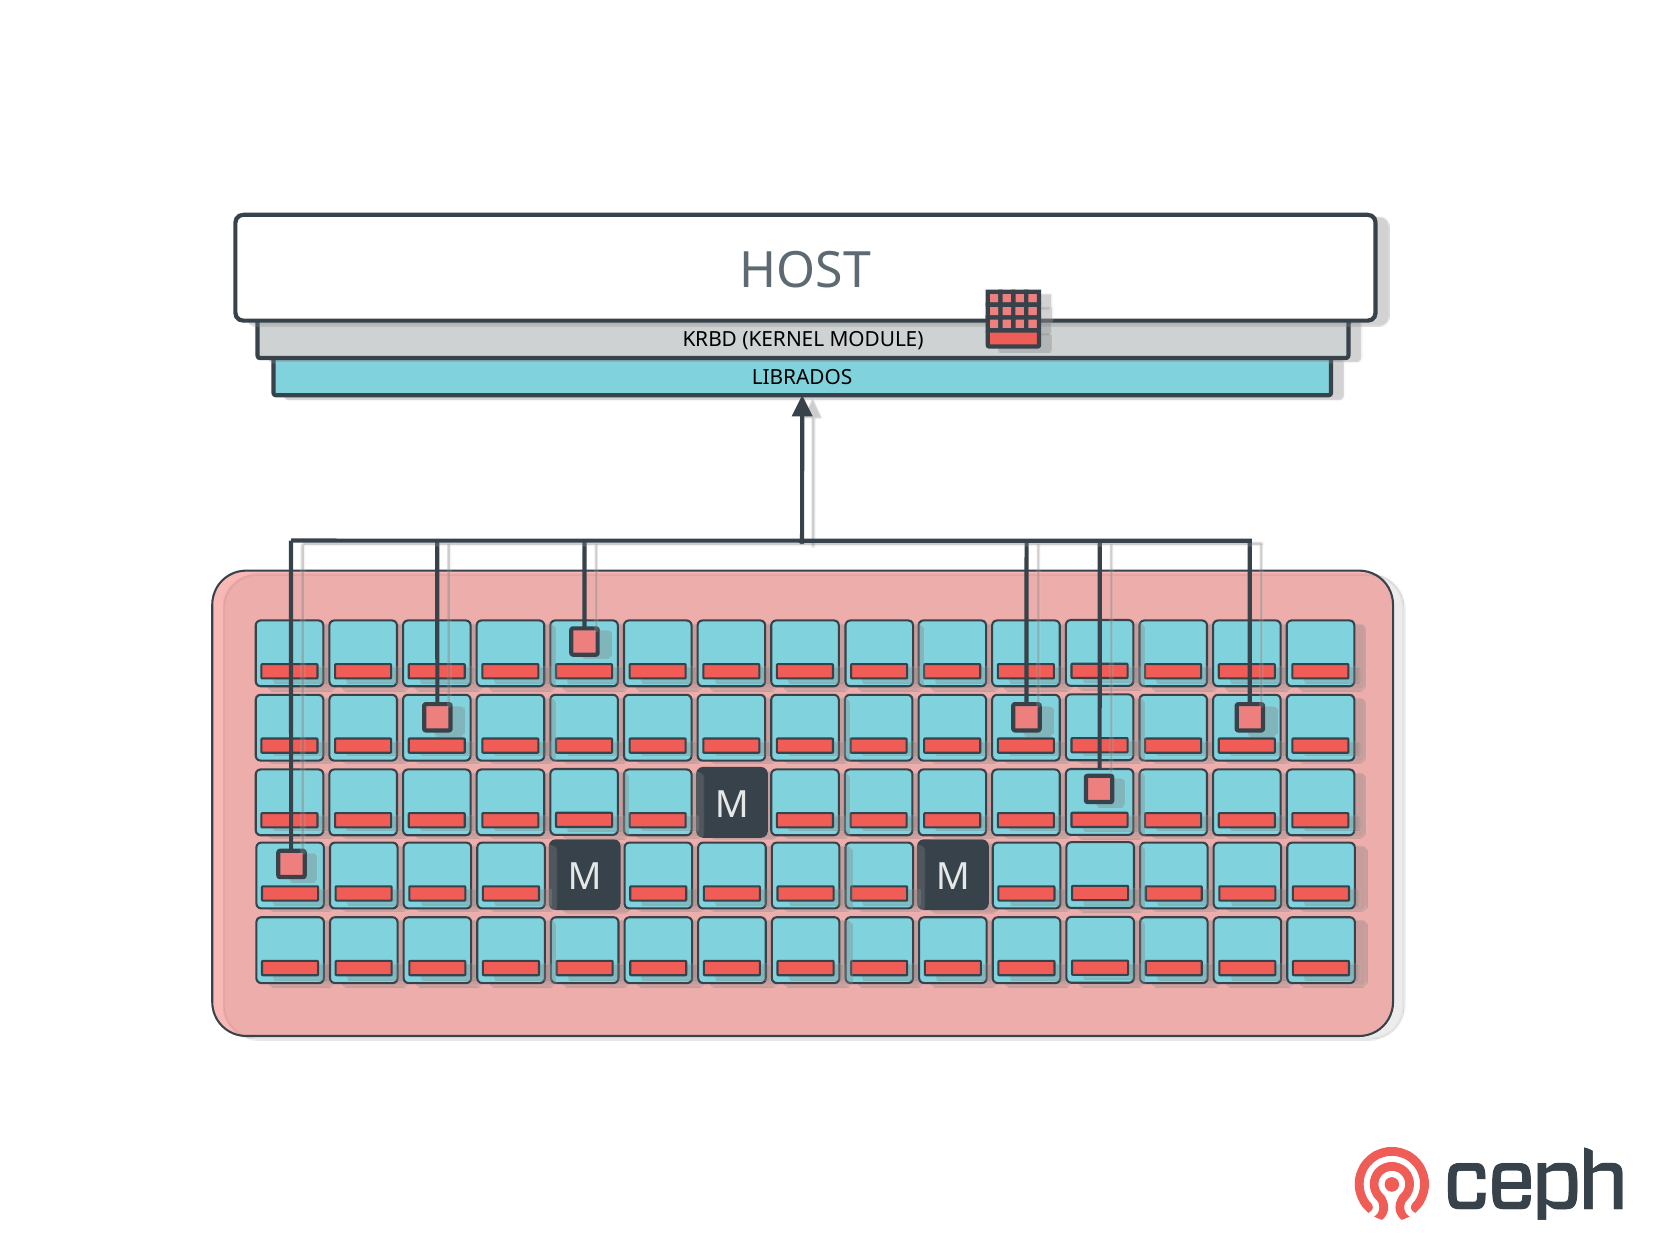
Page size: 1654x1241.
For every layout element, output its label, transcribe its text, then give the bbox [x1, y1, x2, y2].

text_box LIBRADOS [273, 359, 1332, 396]
text_box M [698, 769, 766, 836]
text_box [987, 291, 1040, 347]
text_box [212, 570, 1394, 1037]
text_box HOST [235, 214, 1376, 321]
text_box M [550, 841, 619, 909]
text_box KRBD (KERNEL MODULE) [257, 321, 1349, 359]
text_box M [919, 841, 987, 909]
picture [1308, 1100, 1654, 1241]
